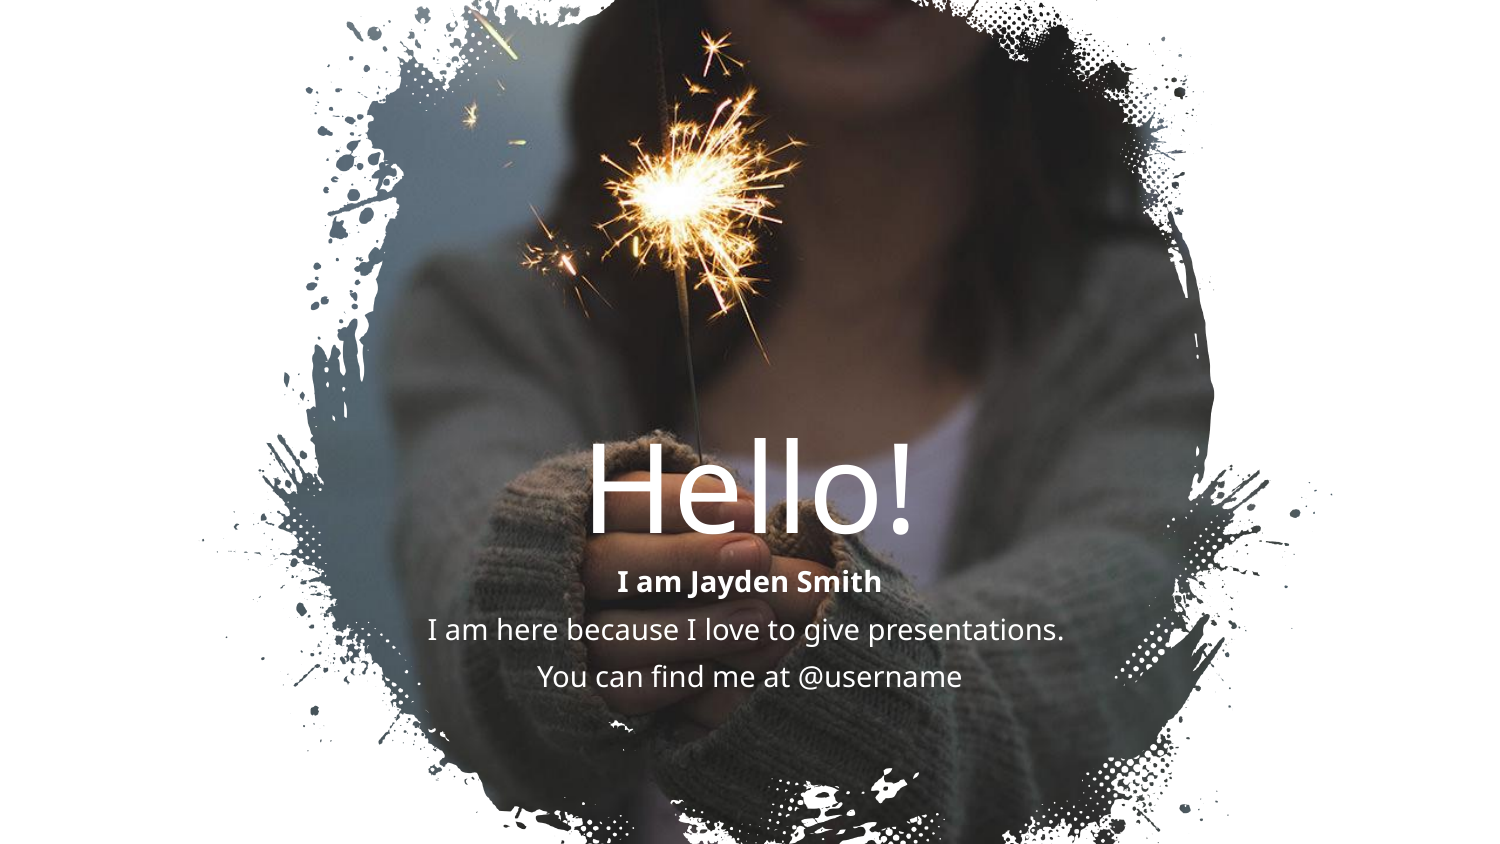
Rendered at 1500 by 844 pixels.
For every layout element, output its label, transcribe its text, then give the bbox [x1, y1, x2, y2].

title Hello! [209, 383, 1291, 548]
subtitle I am Jayden Smith I am here because I love to give presentations. You can find me at @username [209, 548, 1291, 799]
picture [0, 0, 1500, 844]
